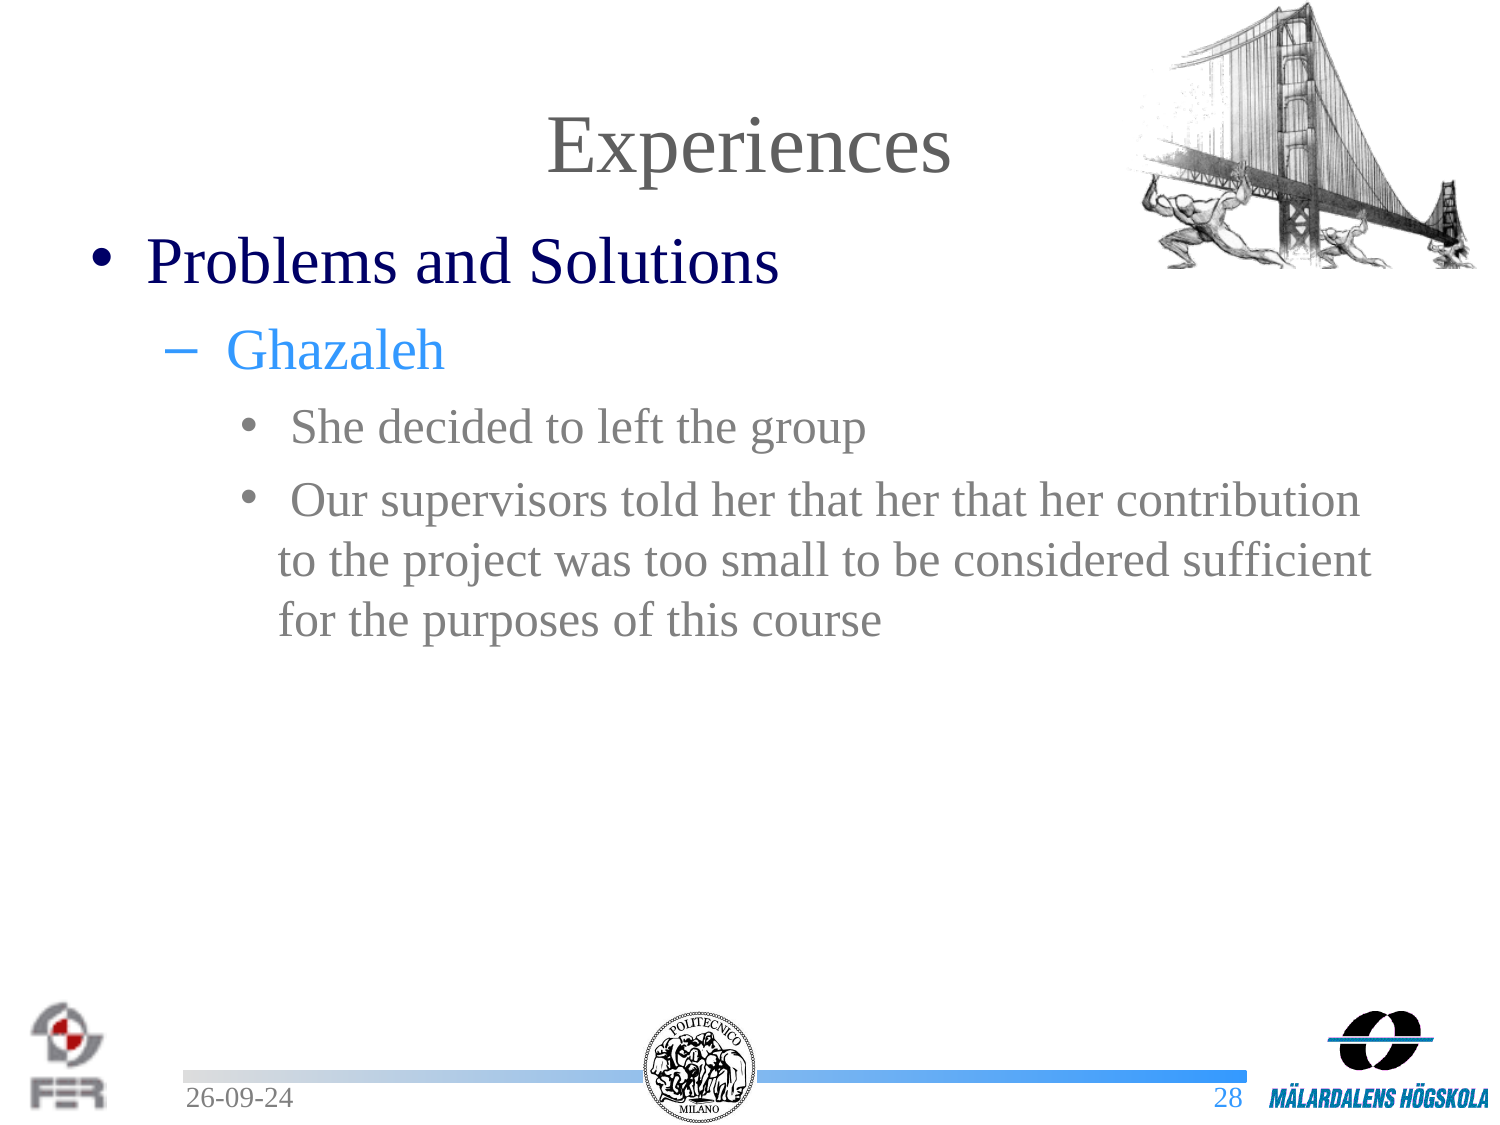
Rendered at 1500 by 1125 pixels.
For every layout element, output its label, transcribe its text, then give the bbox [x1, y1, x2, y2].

text_box <numero> [1186, 1070, 1258, 1114]
picture [1454, 1091, 1459, 1108]
picture [643, 1011, 757, 1123]
picture [1435, 1096, 1441, 1104]
title Experiences [75, 45, 1122, 209]
picture [1368, 1093, 1374, 1104]
picture [1269, 1011, 1488, 1108]
picture [29, 987, 107, 1125]
list Problems and Solutions Ghazaleh She decided to left the group Our supervisors told her that her that her contribution to the project was too small to be considered sufficient for the purposes of this course [75, 209, 1426, 952]
text_box 13-12-02 [171, 1070, 396, 1114]
picture [1122, 0, 1477, 269]
